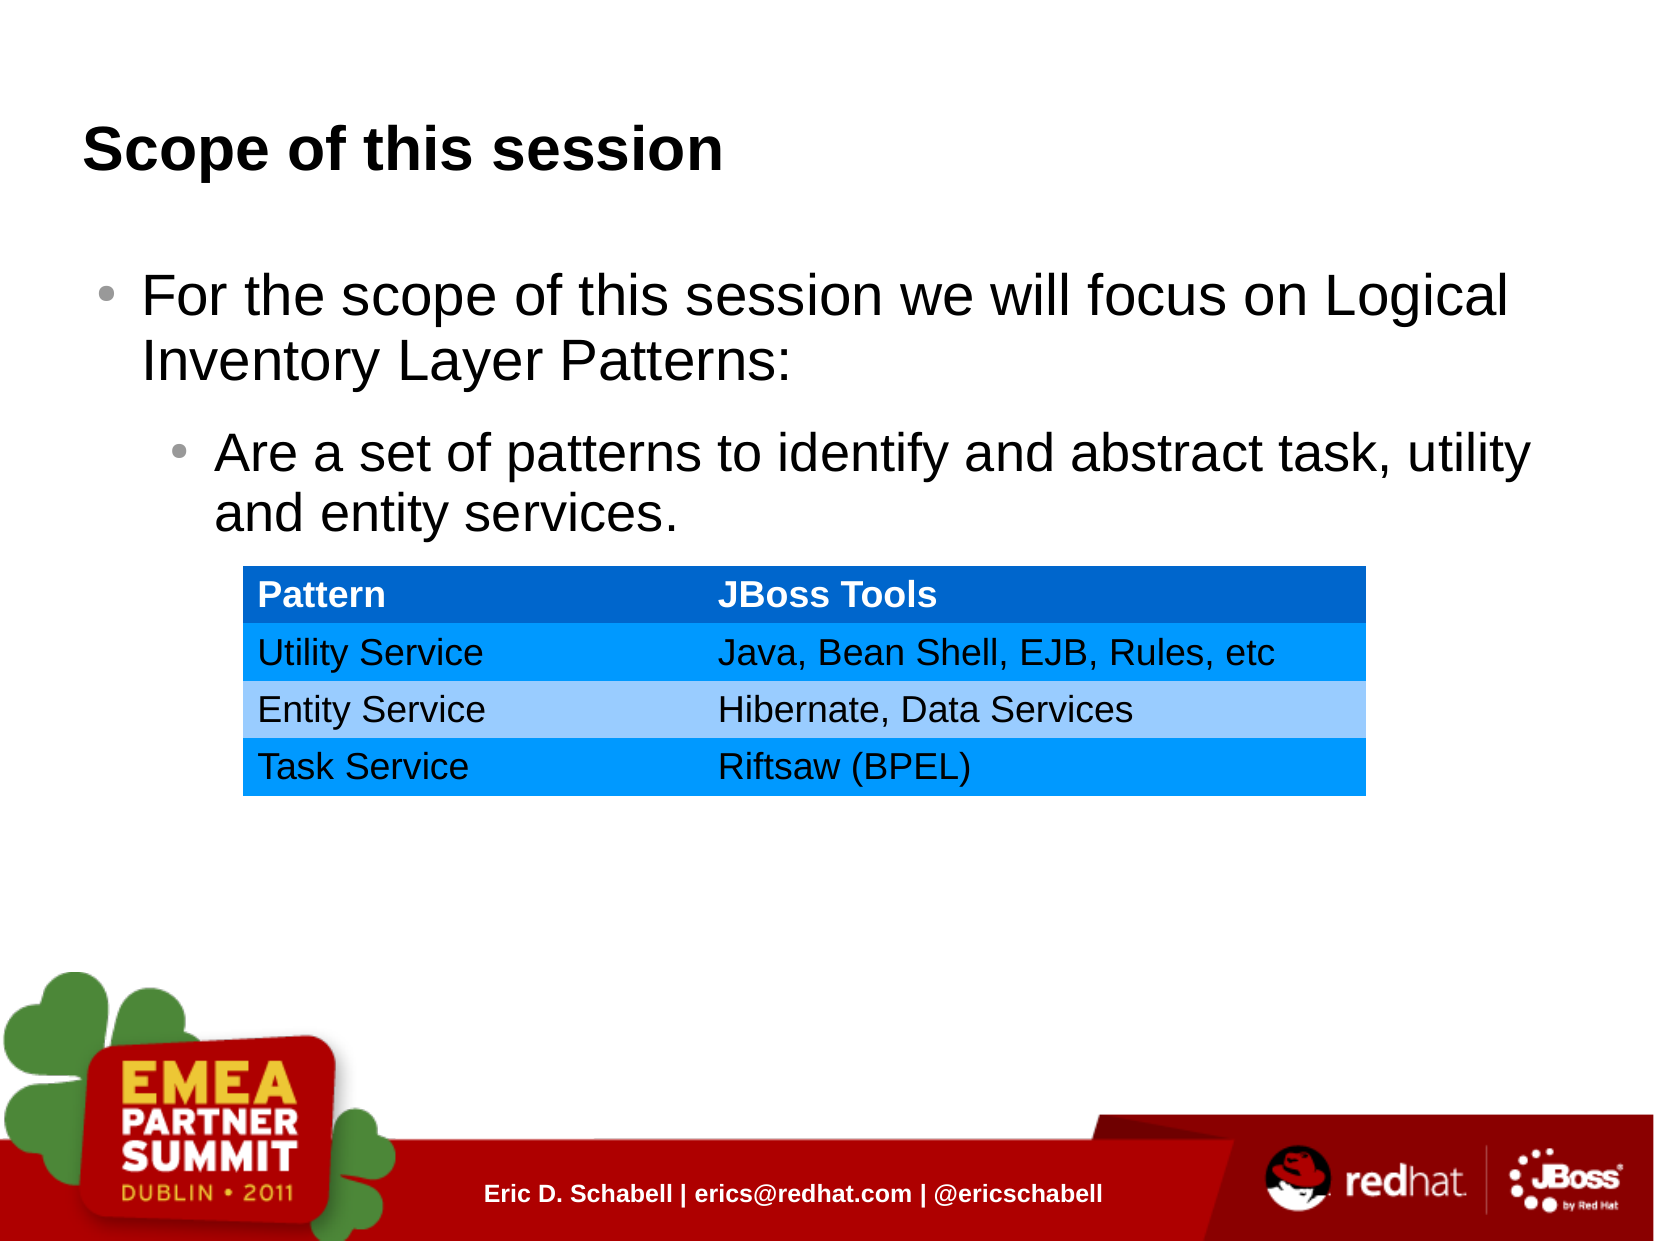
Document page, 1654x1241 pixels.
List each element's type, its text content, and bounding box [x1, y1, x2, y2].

table_header JBoss Tools [703, 566, 1366, 623]
list For the scope of this session we will focus on Logical Inventory Layer Patterns: Are a set of patterns to identify and abstract task, utility and entity services. [80, 262, 1570, 1042]
picture [0, 972, 1654, 1241]
table_cell Hibernate, Data Services [703, 681, 1366, 738]
table_cell Utility Service [243, 623, 703, 681]
table_cell Entity Service [243, 681, 703, 738]
title Scope of this session [82, 62, 1571, 236]
table_cell Java, Bean Shell, EJB, Rules, etc [703, 623, 1366, 681]
table_header Pattern [243, 566, 703, 623]
table_cell Task Service [243, 738, 703, 796]
table_cell Riftsaw (BPEL) [703, 738, 1366, 796]
